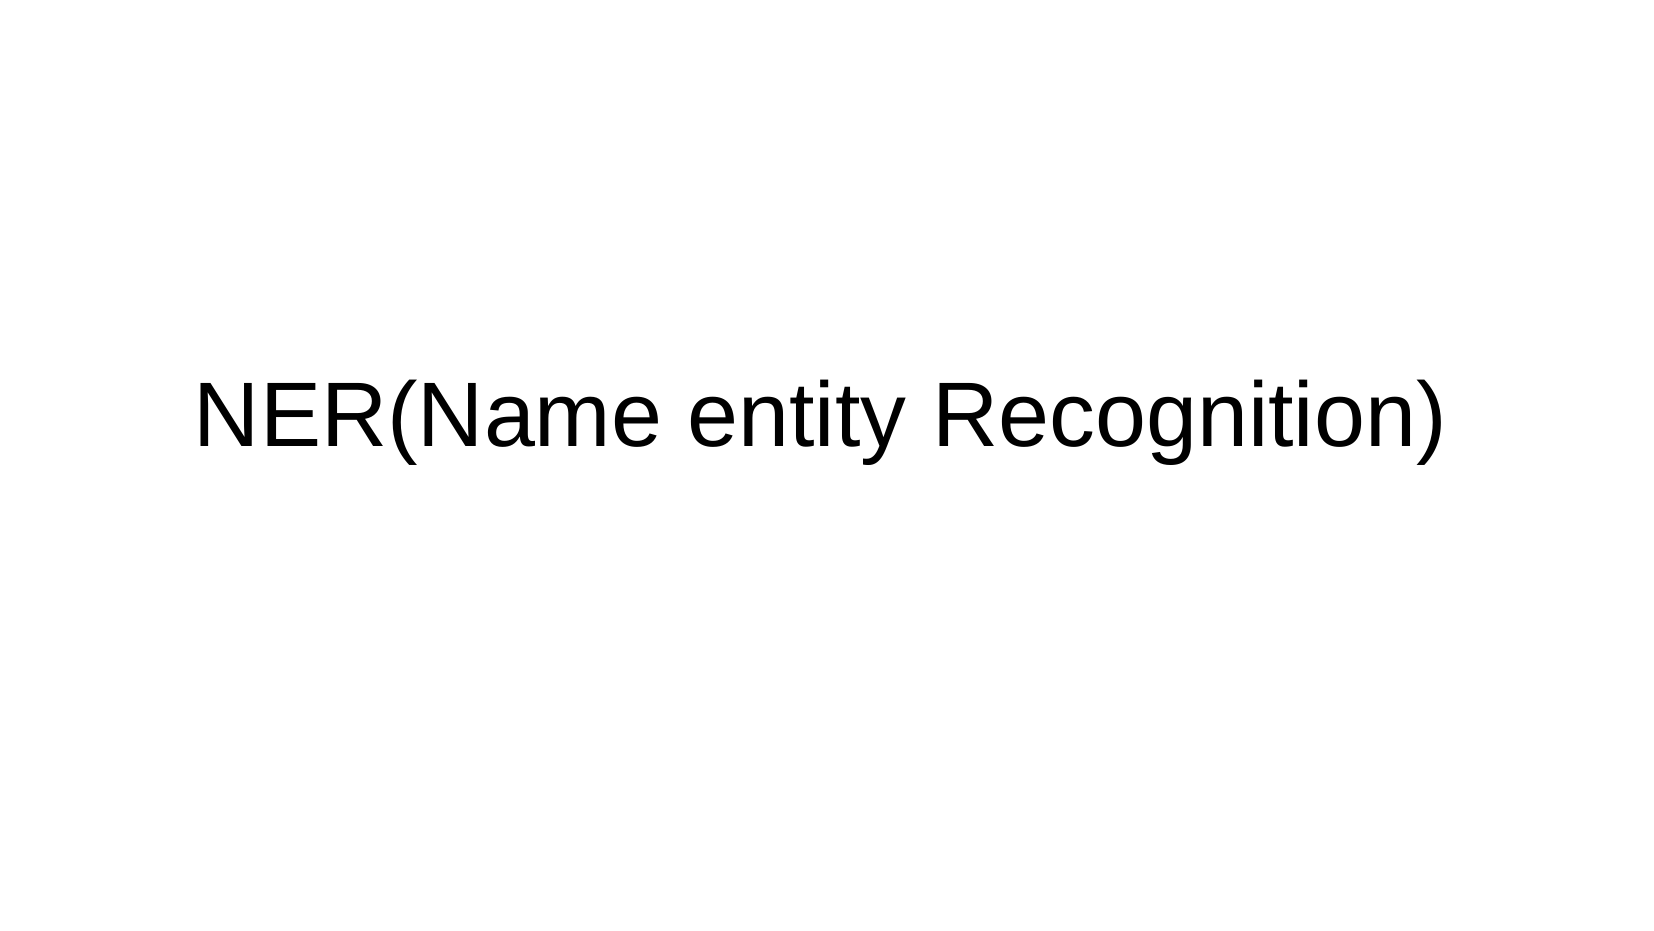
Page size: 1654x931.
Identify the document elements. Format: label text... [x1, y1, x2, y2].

title NER(Name entity Recognition) [77, 337, 1566, 493]
